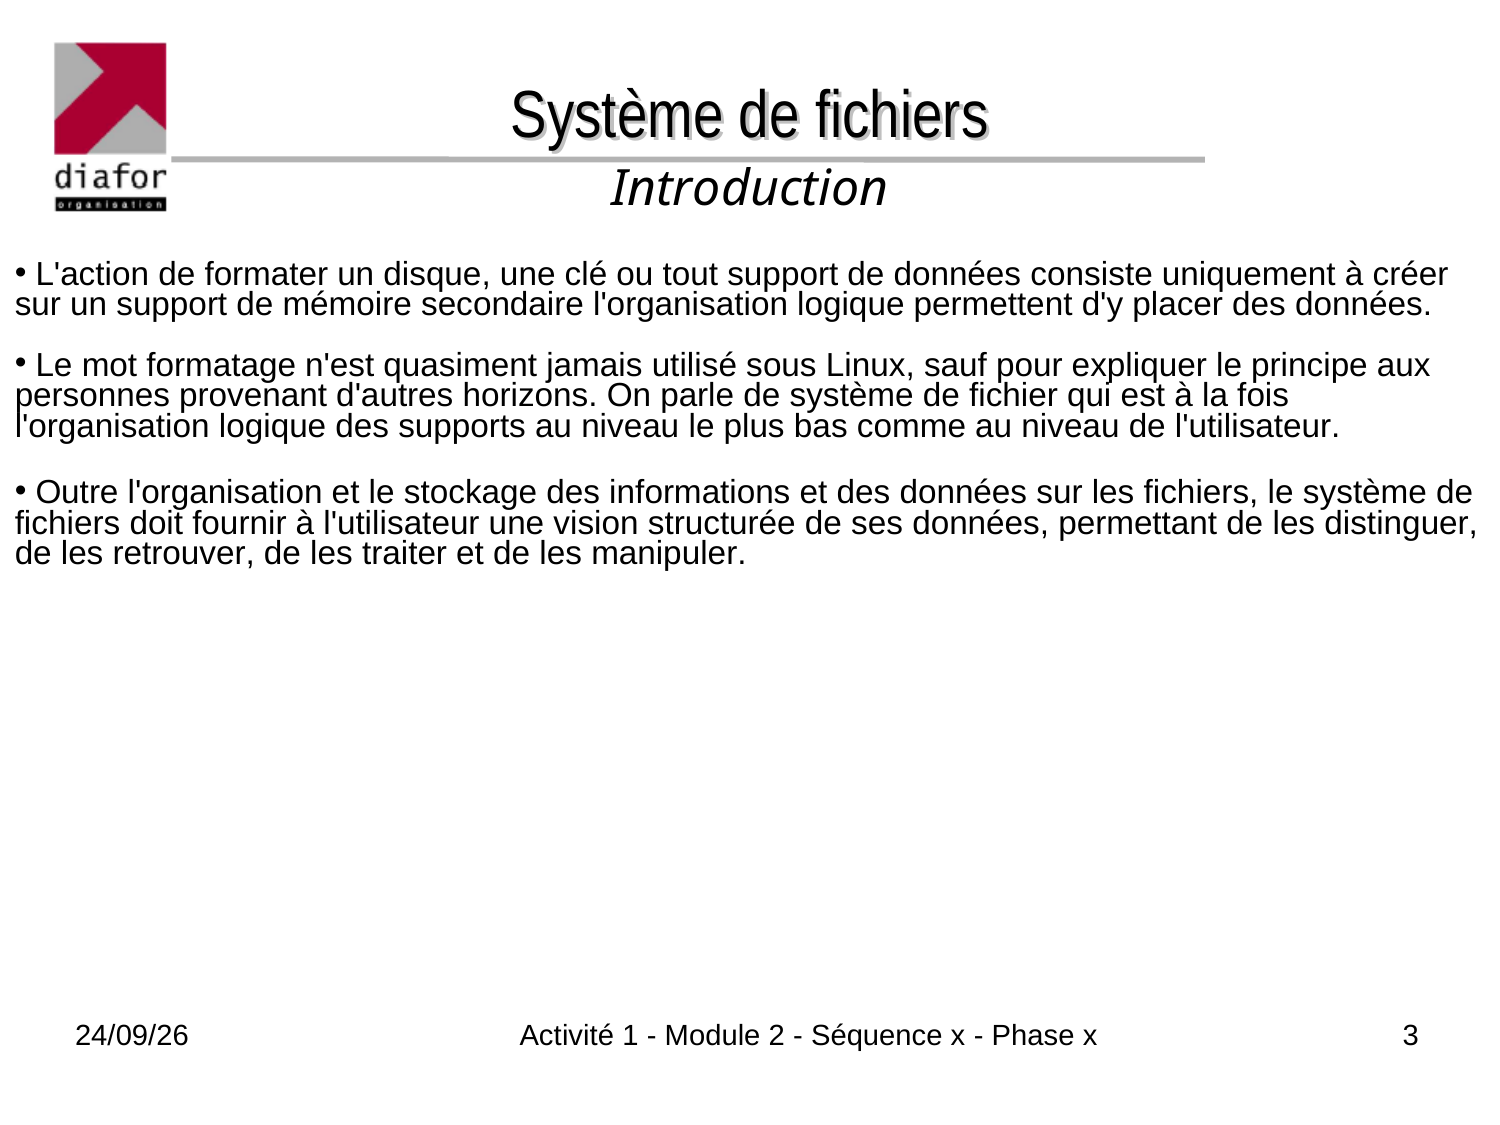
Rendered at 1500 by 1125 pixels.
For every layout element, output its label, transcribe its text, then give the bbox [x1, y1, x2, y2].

picture [53, 42, 168, 213]
title Système de fichiers Introduction [75, 45, 1426, 250]
text_box Outre l'organisation et le stockage des informations et des données sur les fichiers, le système de fichiers doit fournir à l'utilisateur une vision structurée de ses données, permettant de les distinguer, de les retrouver, de les traiter et de les manipuler. [0, 472, 1496, 579]
text_box L'action de formater un disque, une clé ou tout support de données consiste uniquement à créer sur un support de mémoire secondaire l'organisation logique permettent d'y placer des données. Le mot formatage n'est quasiment jamais utilisé sous Linux, sauf pour expliquer le principe aux personnes provenant d'autres horizons. On parle de système de fichier qui est à la fois l'organisation logique des supports au niveau le plus bas comme au niveau de l'utilisateur. [0, 253, 1475, 472]
